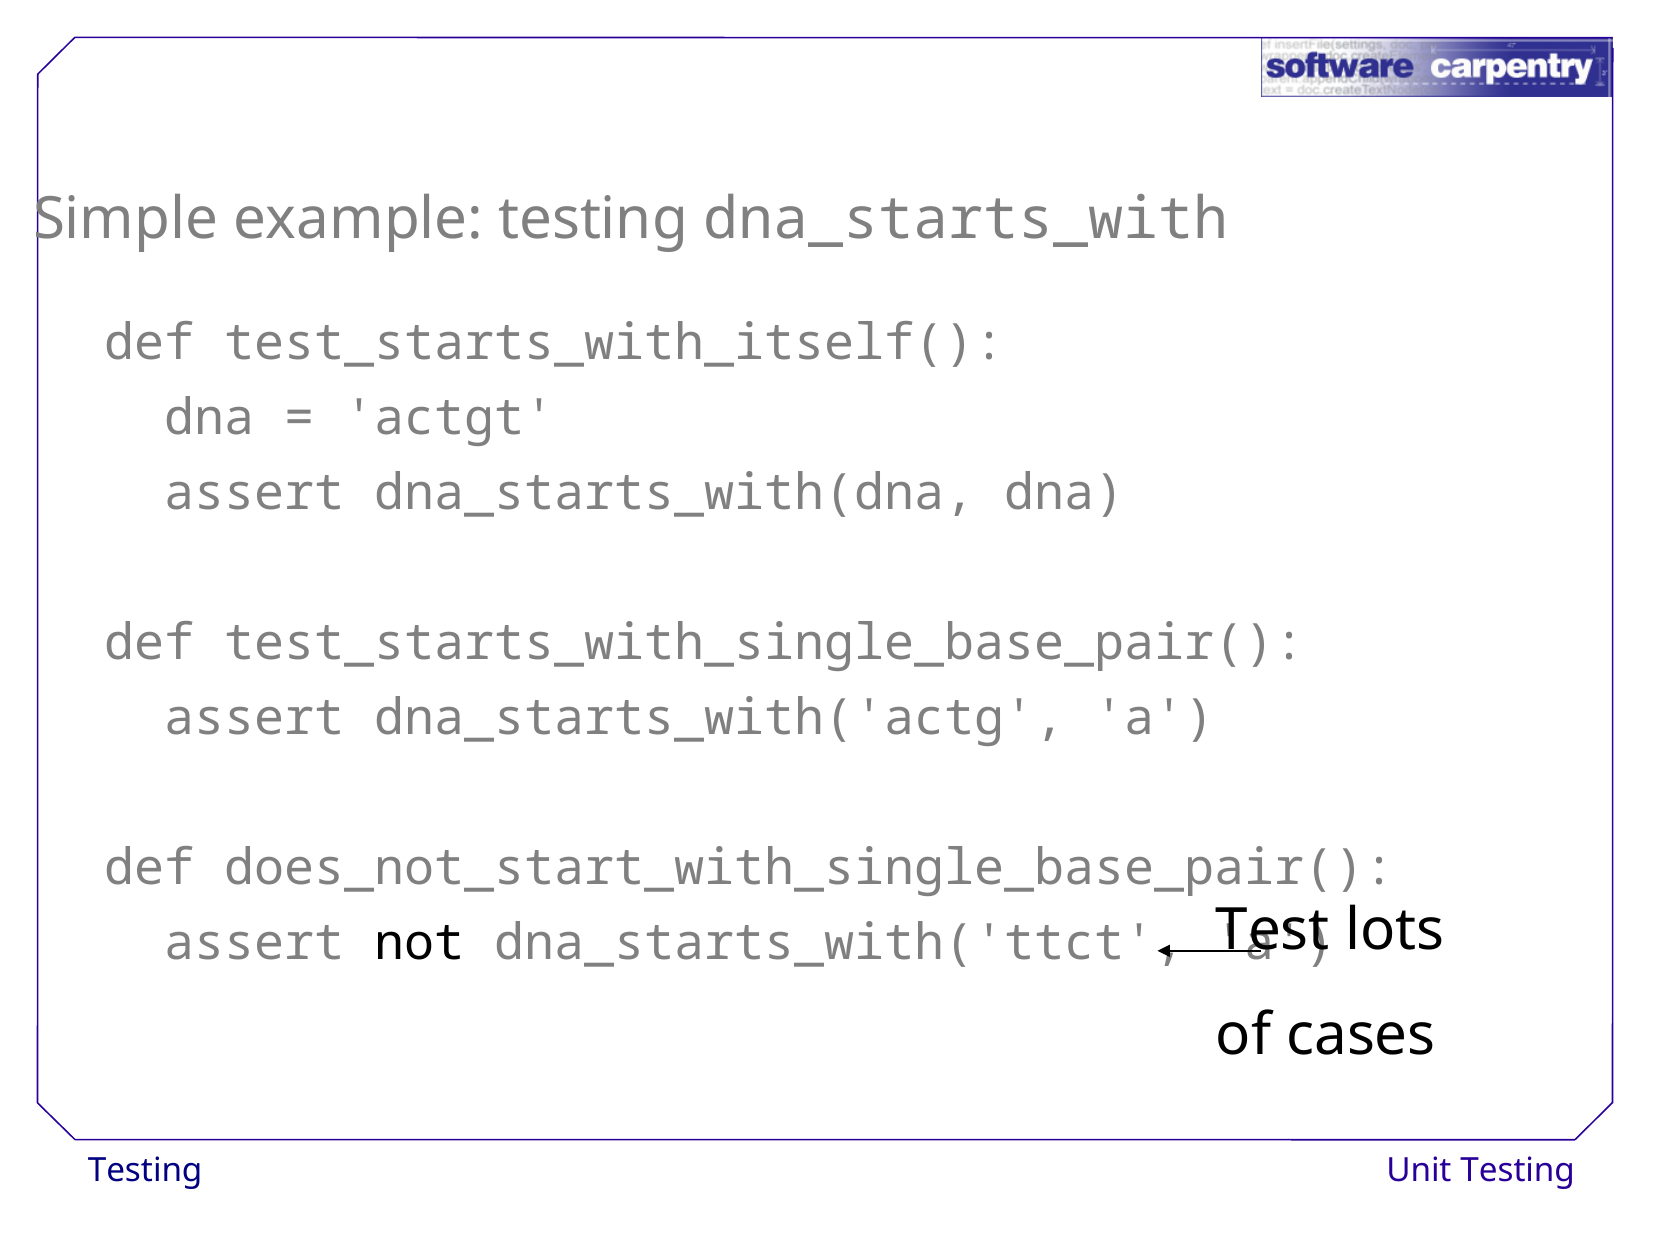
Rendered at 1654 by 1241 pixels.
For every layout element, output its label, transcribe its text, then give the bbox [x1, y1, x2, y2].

picture [1261, 39, 1613, 97]
text_box Simple example: testing dna_starts_with [18, 138, 1394, 259]
text_box def test_starts_with_itself(): dna = 'actgt' assert dna_starts_with(dna, dna) def test_starts_with_single_base_pair(): assert dna_starts_with('actg', 'a') def does_not_start_with_single_base_pair(): assert not dna_starts_with('ttct', 'a') [89, 287, 1512, 1037]
text_box Test lots of cases [1201, 848, 1610, 1074]
